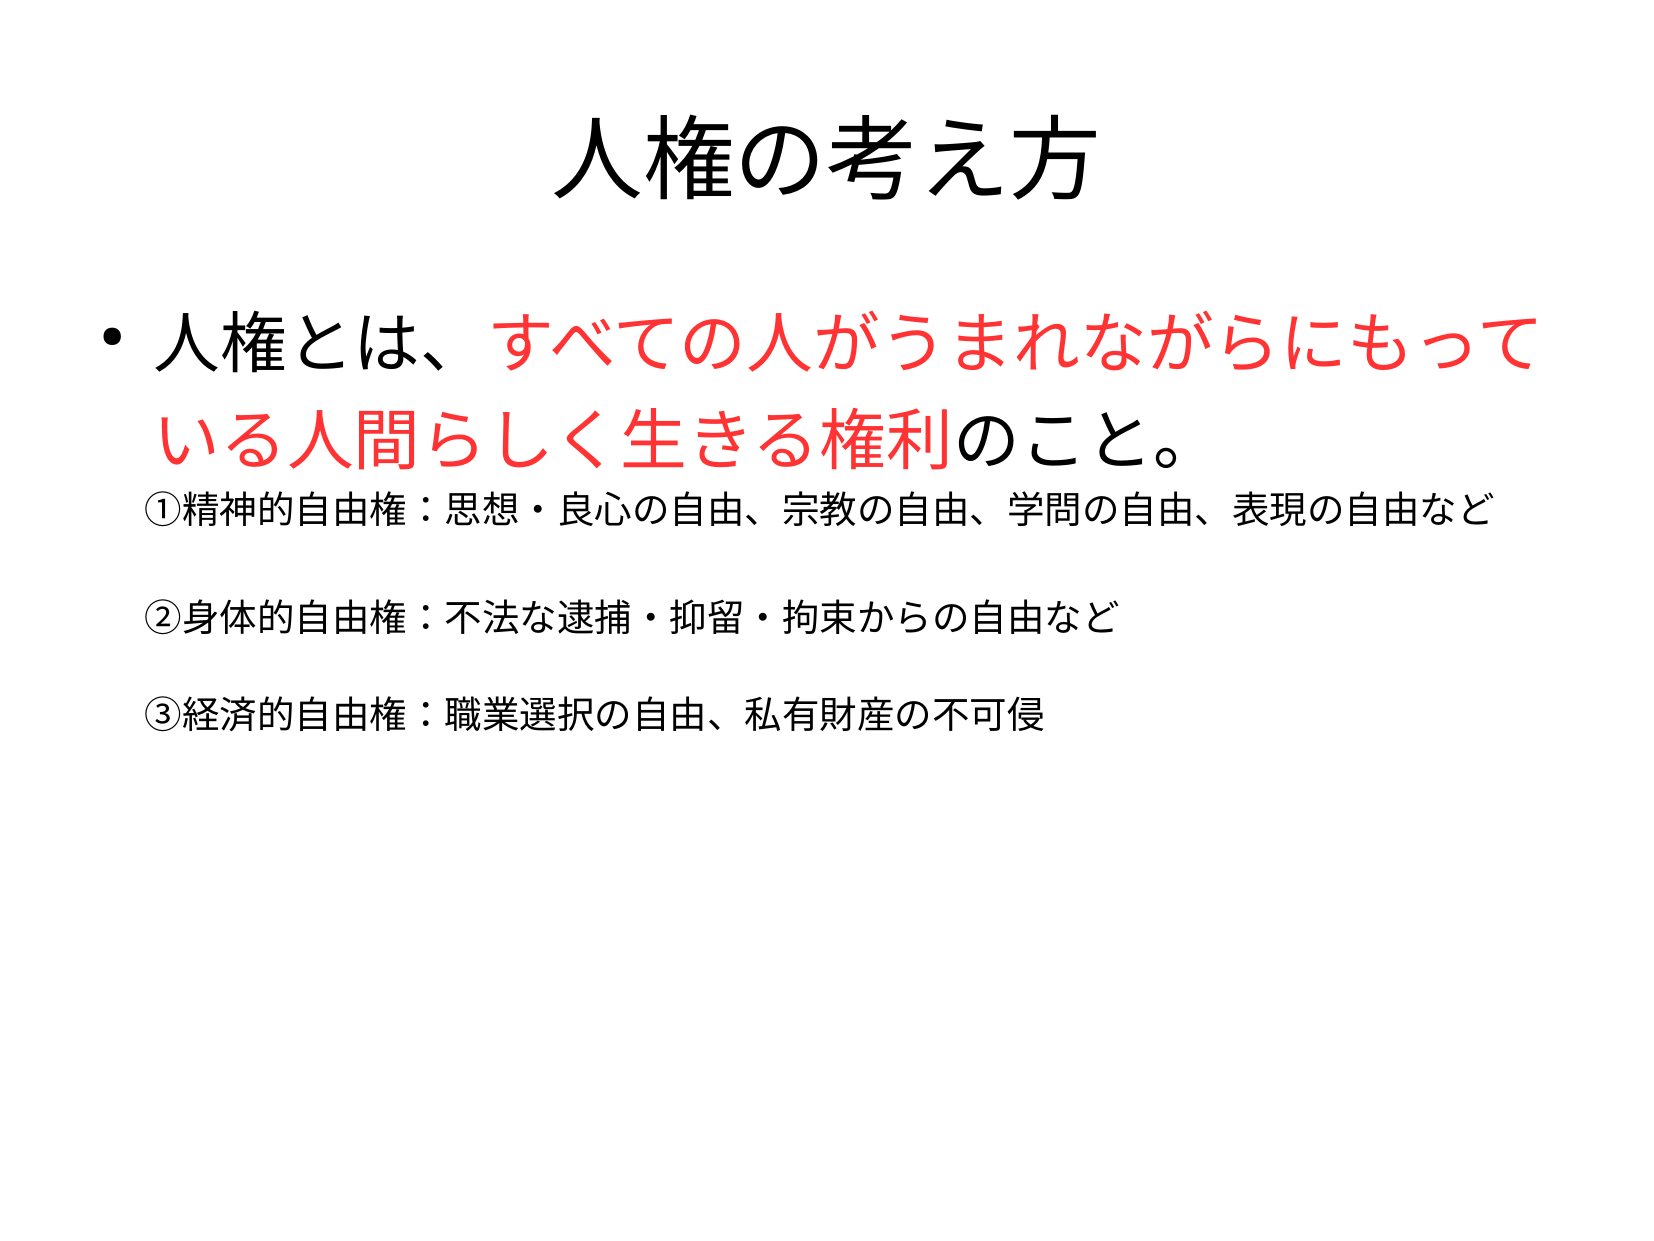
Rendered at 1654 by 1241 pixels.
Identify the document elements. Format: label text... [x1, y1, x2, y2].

title 人権の考え方 [82, 49, 1571, 257]
text_box ①精神的自由権：思想・良心の自由、宗教の自由、学問の自由、表現の自由など ②身体的自由権：不法な逮捕・抑留・拘束からの自由など ③経済的自由権：職業選択の自由、私有財産の不可侵 [129, 472, 1536, 675]
list 人権とは、すべての人がうまれながらにもっている人間らしく生きる権利のこと。 [82, 290, 1571, 1010]
